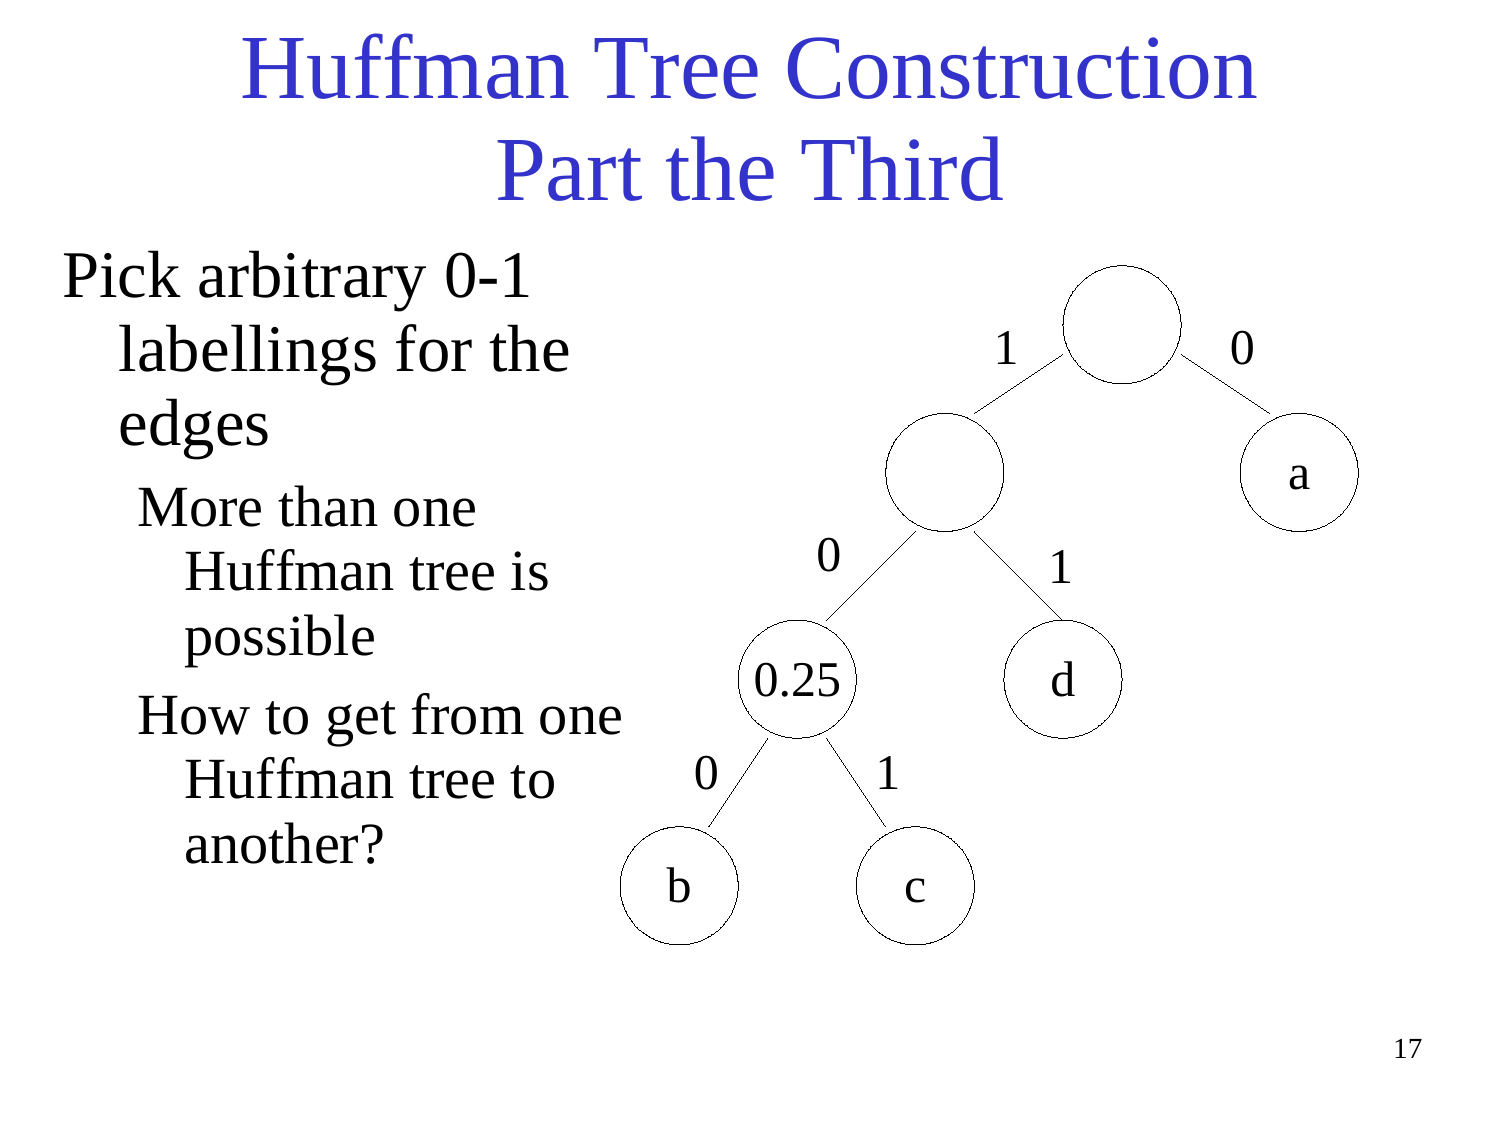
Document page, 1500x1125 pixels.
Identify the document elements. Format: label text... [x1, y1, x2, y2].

text_box c [856, 826, 975, 945]
text_box d [1003, 620, 1123, 739]
text_box 1 [860, 738, 916, 810]
text_box 0 [801, 519, 857, 591]
title Huffman Tree Construction Part the Third [112, 1, 1388, 237]
list Pick arbitrary 0-1 labellings for the edges More than one Huffman tree is possible How to get from one Huffman tree to another? [62, 237, 680, 1051]
text_box 0 [679, 738, 734, 810]
text_box 0.25 [738, 620, 857, 739]
text_box b [620, 826, 739, 945]
text_box 1 [978, 312, 1034, 384]
text_box a [1240, 413, 1359, 532]
text_box 1 [1033, 531, 1089, 603]
text_box 0 [1215, 312, 1270, 384]
